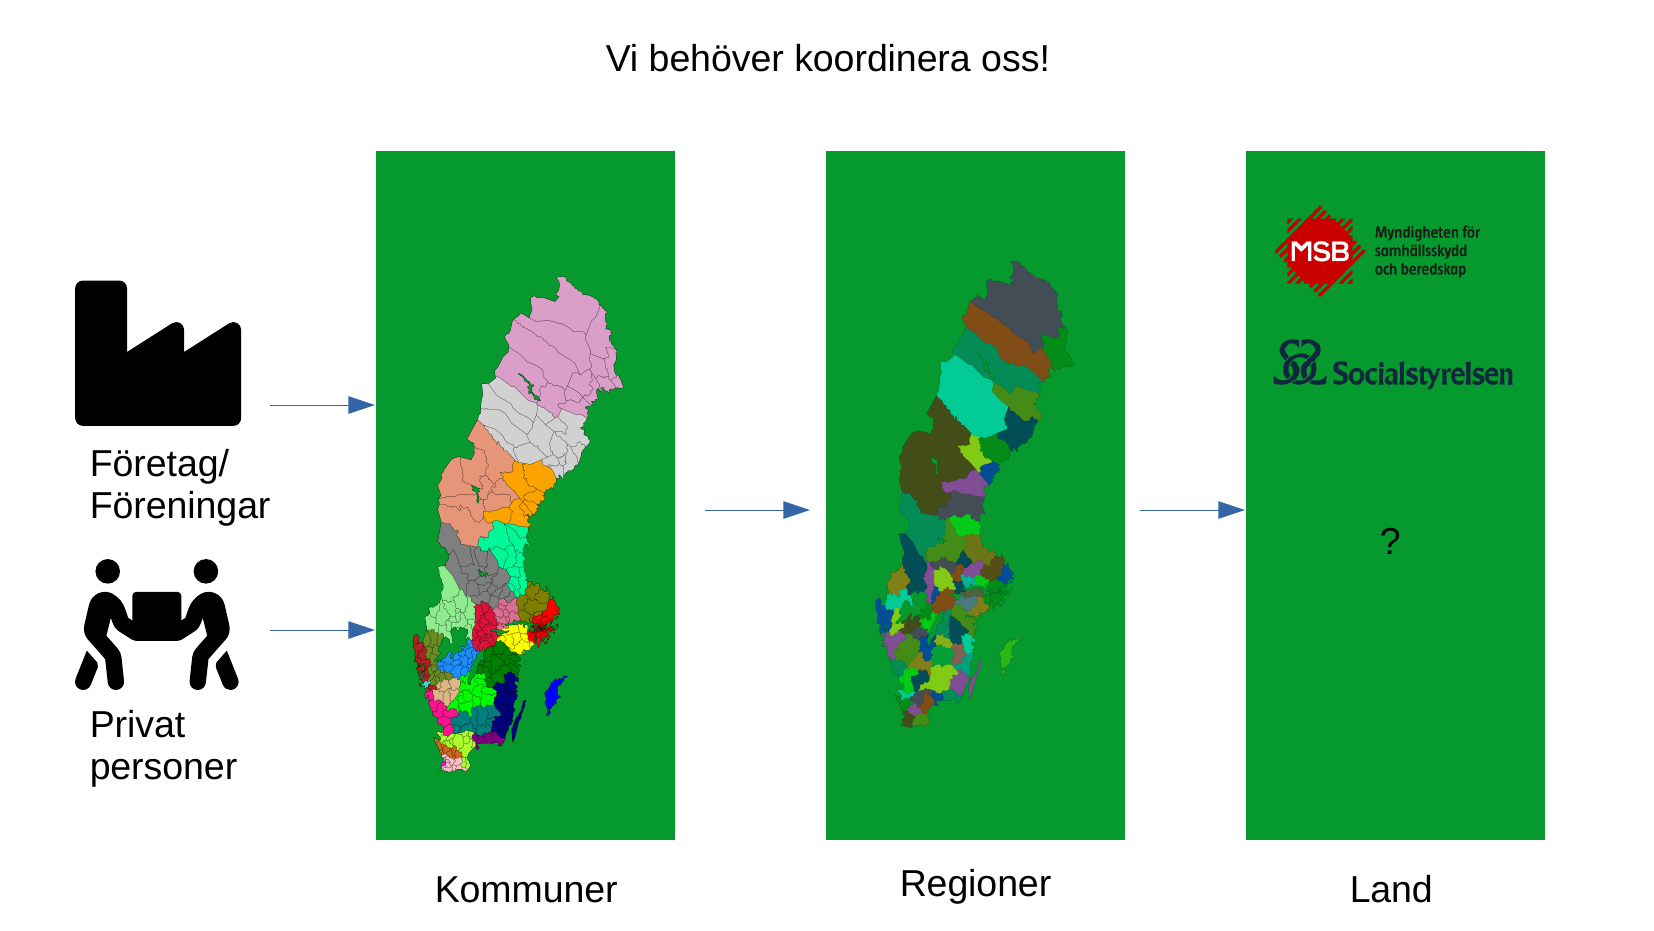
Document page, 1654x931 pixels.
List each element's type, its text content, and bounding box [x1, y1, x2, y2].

picture [868, 252, 1081, 736]
text_box Privat personer [75, 696, 301, 796]
picture [405, 267, 631, 781]
text_box [375, 150, 676, 841]
text_box [1245, 150, 1546, 841]
picture [75, 559, 239, 691]
picture [1274, 205, 1480, 297]
text_box [825, 150, 1126, 841]
text_box Vi behöver koordinera oss! [591, 30, 1066, 87]
text_box Land [1335, 861, 1561, 931]
text_box Företag/Föreningar [75, 435, 301, 534]
picture [75, 270, 242, 435]
text_box Kommuner [420, 861, 646, 931]
picture [1270, 338, 1516, 391]
text_box Regioner [885, 855, 1111, 931]
text_box ? [1365, 513, 1486, 571]
